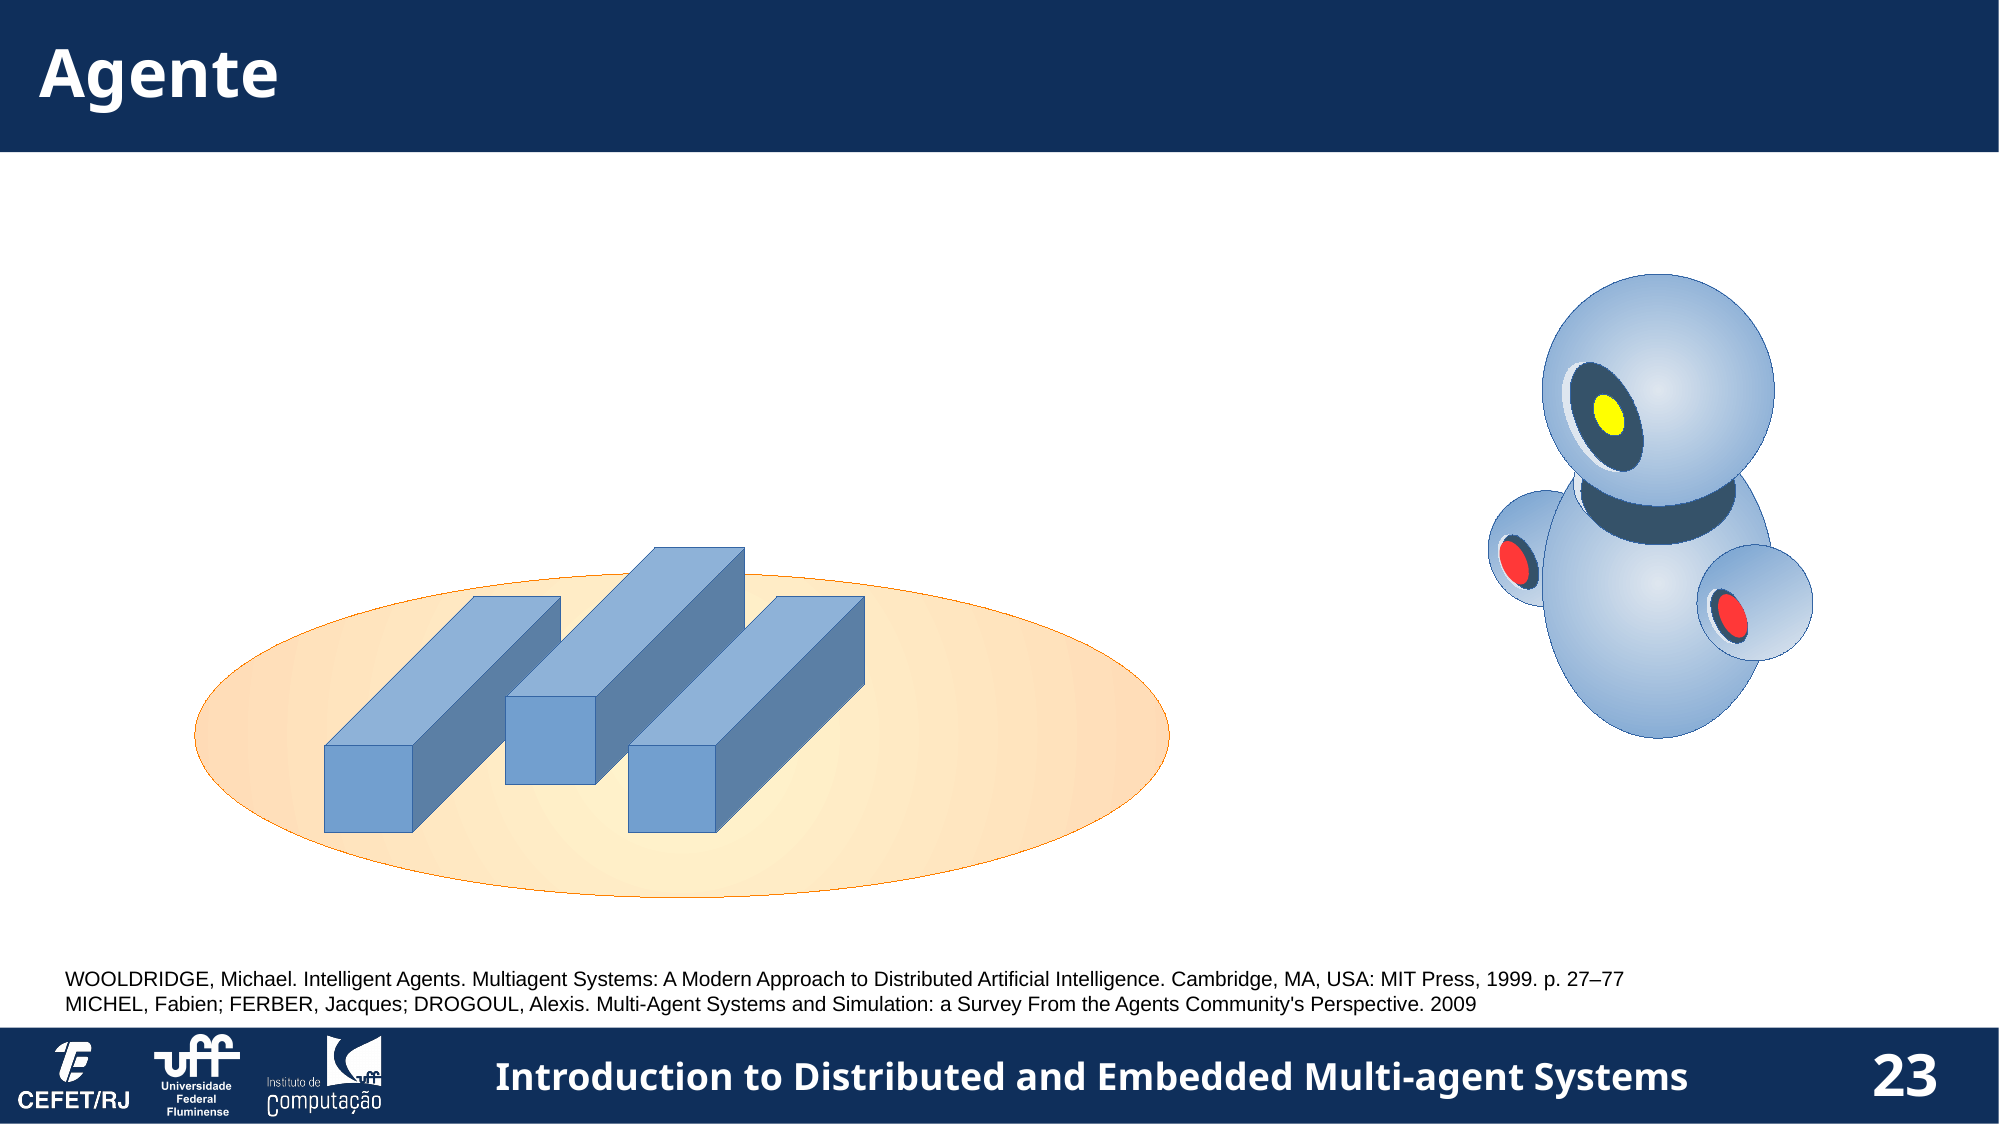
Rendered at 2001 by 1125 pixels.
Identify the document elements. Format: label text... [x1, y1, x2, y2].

text_box [194, 549, 1170, 898]
text_box Agente [25, 23, 1999, 119]
text_box [1488, 274, 1813, 739]
picture [153, 1033, 241, 1121]
picture [265, 1033, 383, 1117]
picture [18, 1021, 129, 1125]
text_box WOOLDRIDGE, Michael. Intelligent Agents. Multiagent Systems: A Modern Approach to Distributed Artificial Intelligence. Cambridge, MA, USA: MIT Press, 1999. p. 27–77 MICHEL, Fabien; FERBER, Jacques; DROGOUL, Alexis. Multi-Agent Systems and Simulation: a Survey From the Agents Community's Perspective. 2009 [50, 958, 1969, 1024]
